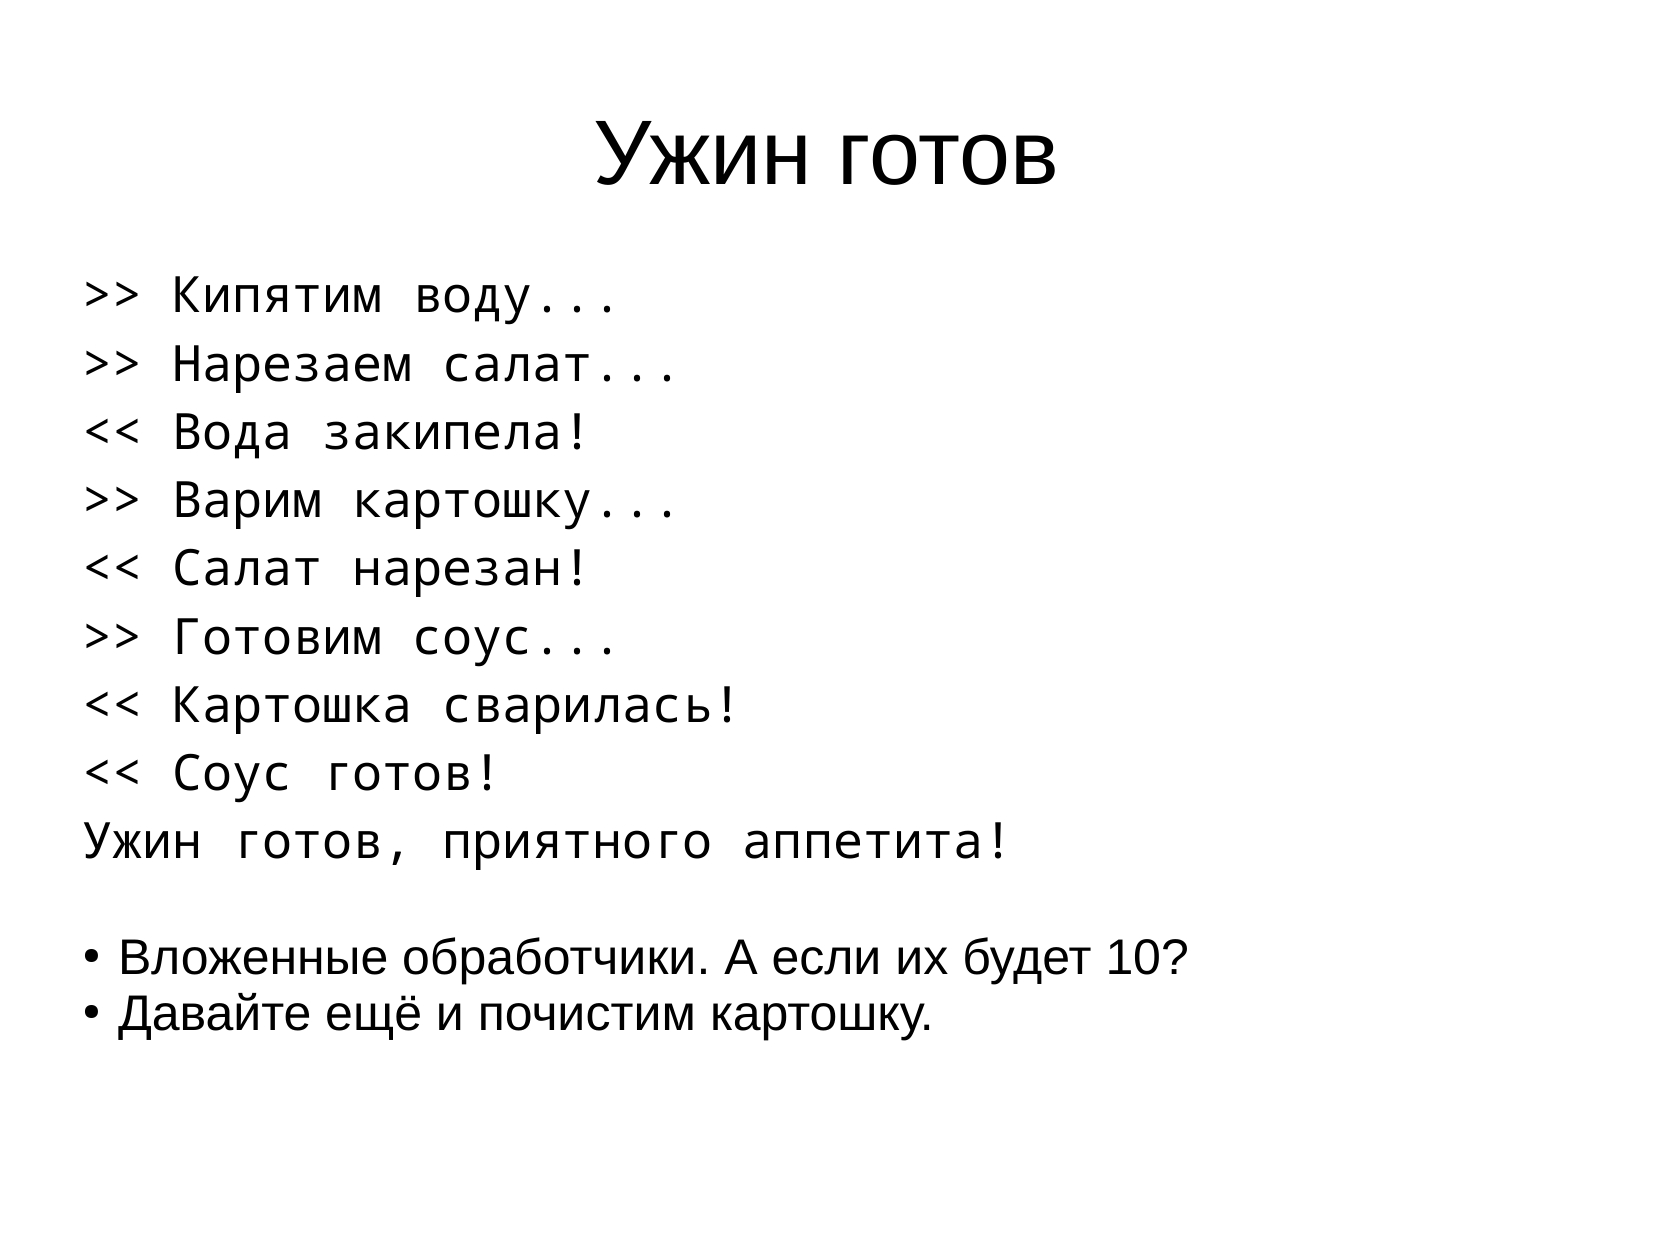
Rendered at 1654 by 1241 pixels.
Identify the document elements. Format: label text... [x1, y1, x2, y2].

subtitle >> Кипятим воду... >> Нарезаем салат... << Вода закипела! >> Варим картошку... << Салат нарезан! >> Готовим соус... << Картошка сварилась! << Соус готов! Ужин готов, приятного аппетита! Вложенные обработчики. А если их будет 10? Давайте ещё и почистим картошку. [82, 290, 1571, 1010]
title Ужин готов [82, 49, 1571, 257]
